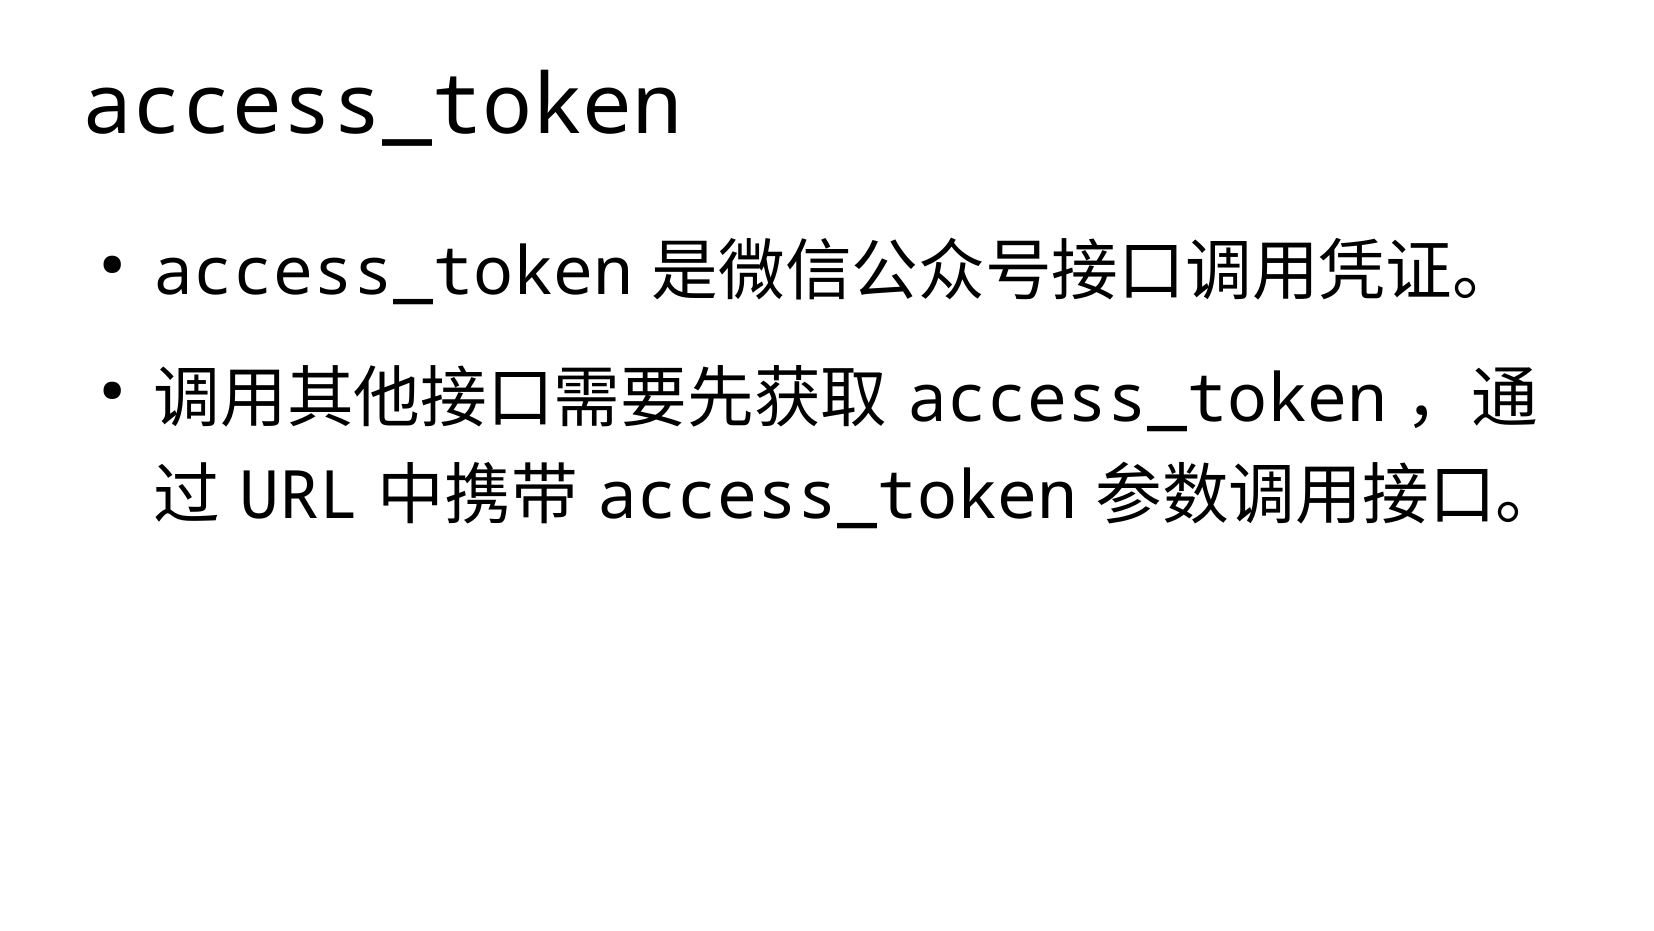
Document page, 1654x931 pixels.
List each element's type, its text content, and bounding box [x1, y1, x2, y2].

list access_token是微信公众号接口调用凭证。 调用其他接口需要先获取access_token，通过URL中携带access_token参数调用接口。 [82, 217, 1571, 875]
title access_token [82, 37, 1571, 166]
